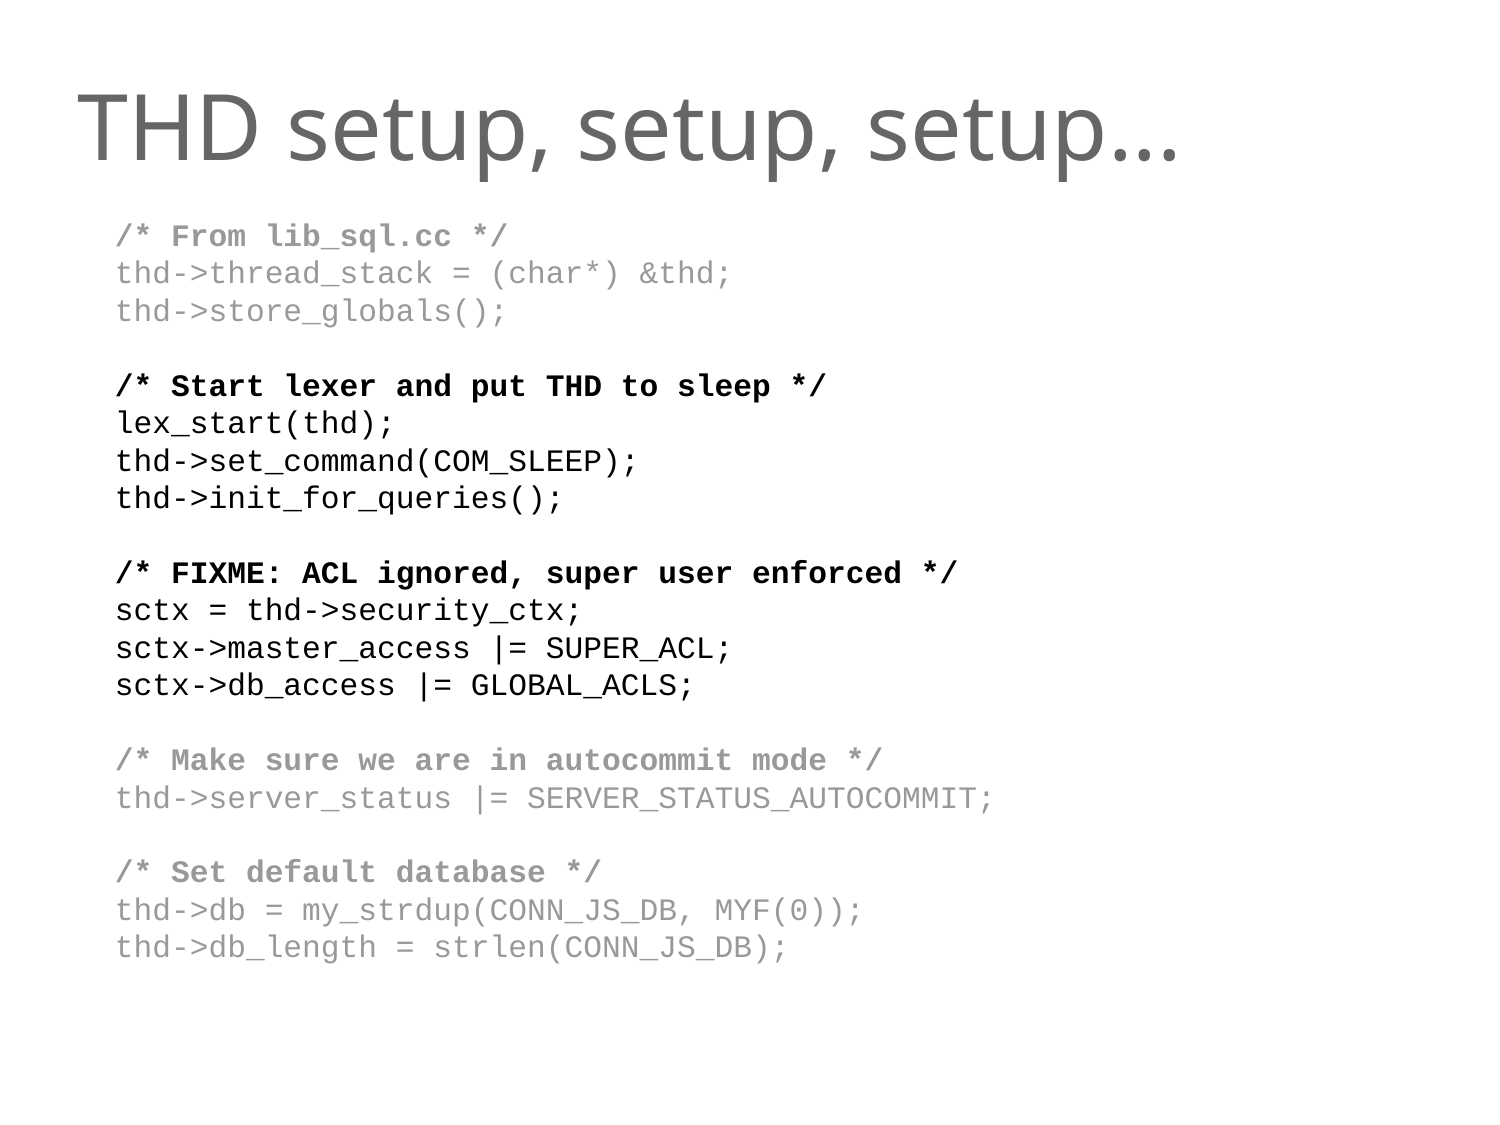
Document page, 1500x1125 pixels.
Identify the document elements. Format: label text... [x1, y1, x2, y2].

text_box /* From lib_sql.cc */ thd->thread_stack = (char*) &thd; thd->store_globals(); /* Start lexer and put THD to sleep */ lex_start(thd); thd->set_command(COM_SLEEP); thd->init_for_queries(); /* FIXME: ACL ignored, super user enforced */ sctx = thd->security_ctx; sctx->master_access |= SUPER_ACL; sctx->db_access |= GLOBAL_ACLS; /* Make sure we are in autocommit mode */ thd->server_status |= SERVER_STATUS_AUTOCOMMIT; /* Set default database */ thd->db = my_strdup(CONN_JS_DB, MYF(0)); thd->db_length = strlen(CONN_JS_DB); [62, 207, 1438, 1125]
title THD setup, setup, setup... [62, 0, 1438, 207]
